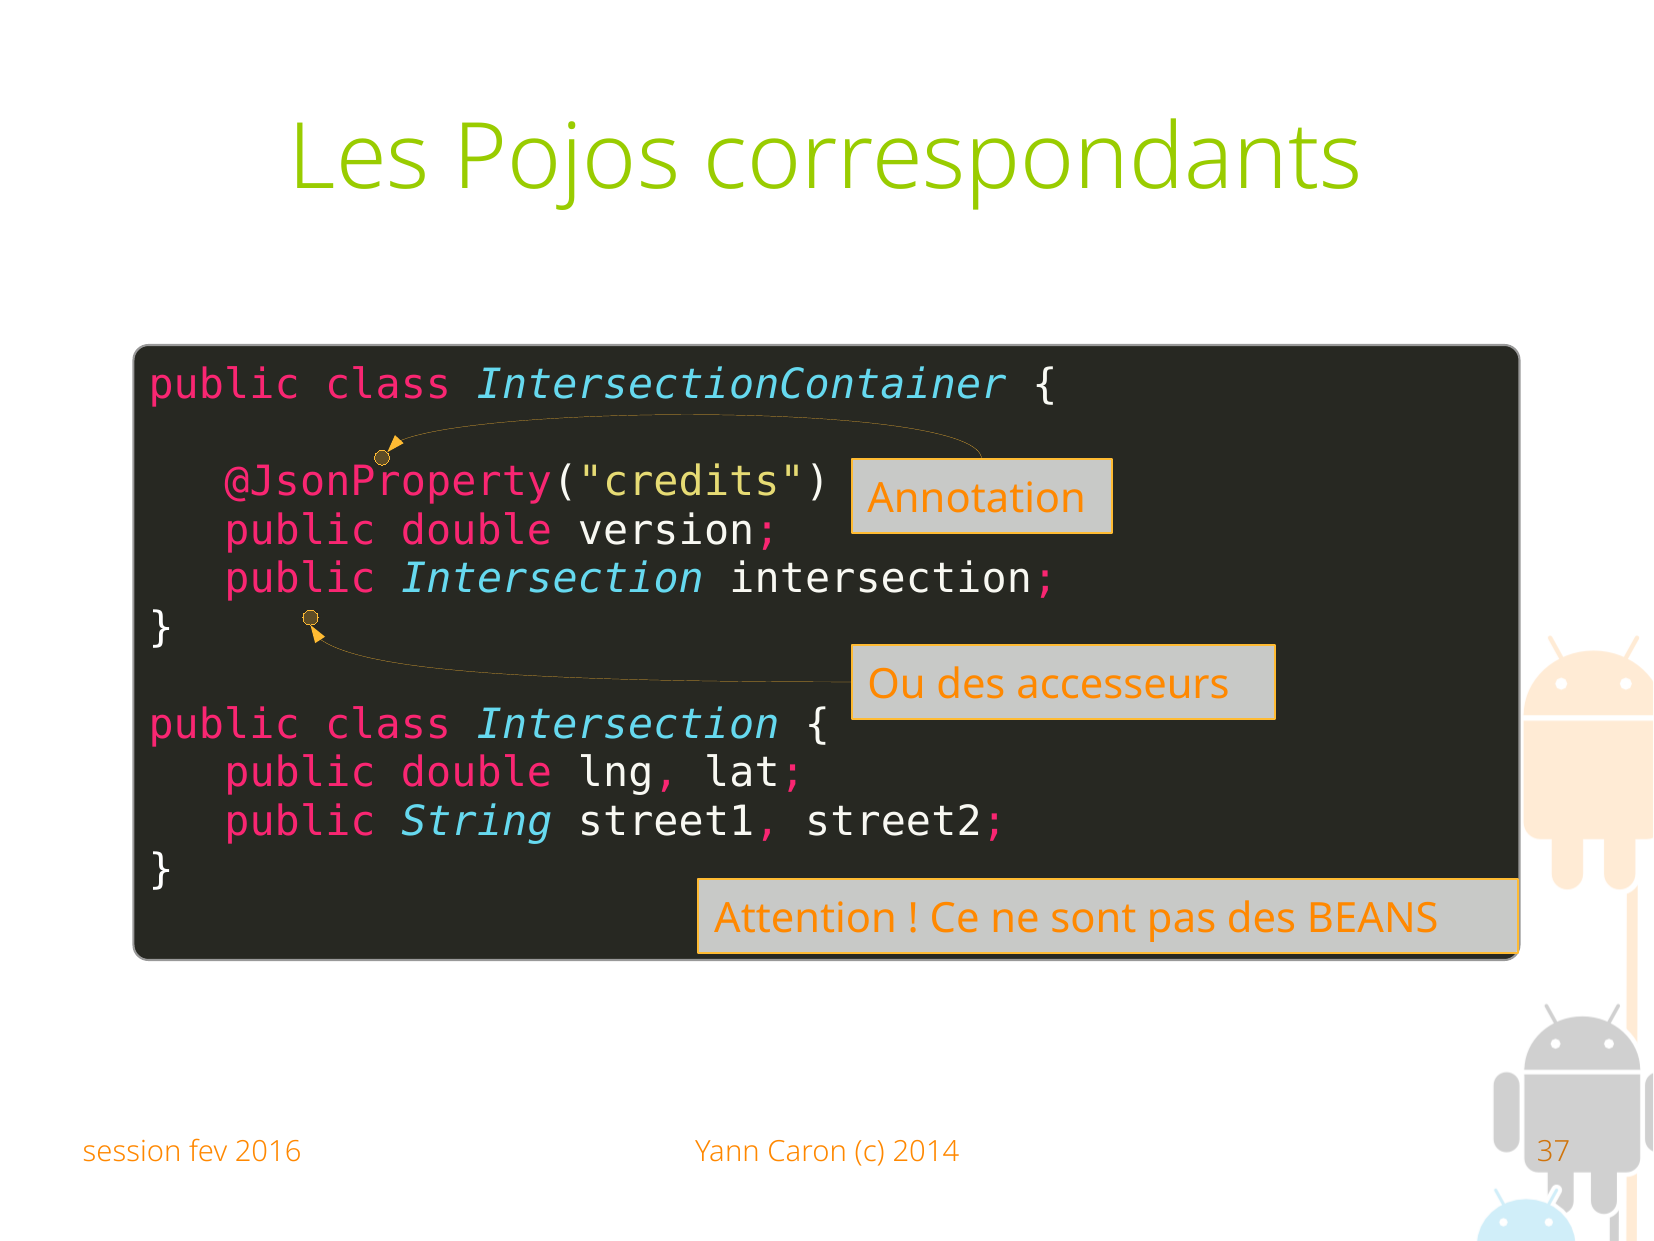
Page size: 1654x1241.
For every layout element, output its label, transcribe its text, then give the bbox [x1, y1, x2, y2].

picture [240, 423, 1654, 1241]
text_box public class IntersectionContainer { @JsonProperty("credits") public double version; public Intersection intersection; } public class Intersection { public double lng, lat; public String street1, street2; } [133, 345, 1520, 961]
text_box [302, 610, 319, 625]
picture [699, 946, 1517, 952]
title Les Pojos correspondants [82, 49, 1571, 257]
picture [853, 526, 1111, 532]
picture [853, 711, 1274, 718]
text_box [374, 450, 390, 466]
text_box Annotation [851, 459, 1112, 526]
text_box Attention ! Ce ne sont pas des BEANS [698, 879, 1519, 946]
text_box Ou des accesseurs [851, 645, 1276, 711]
